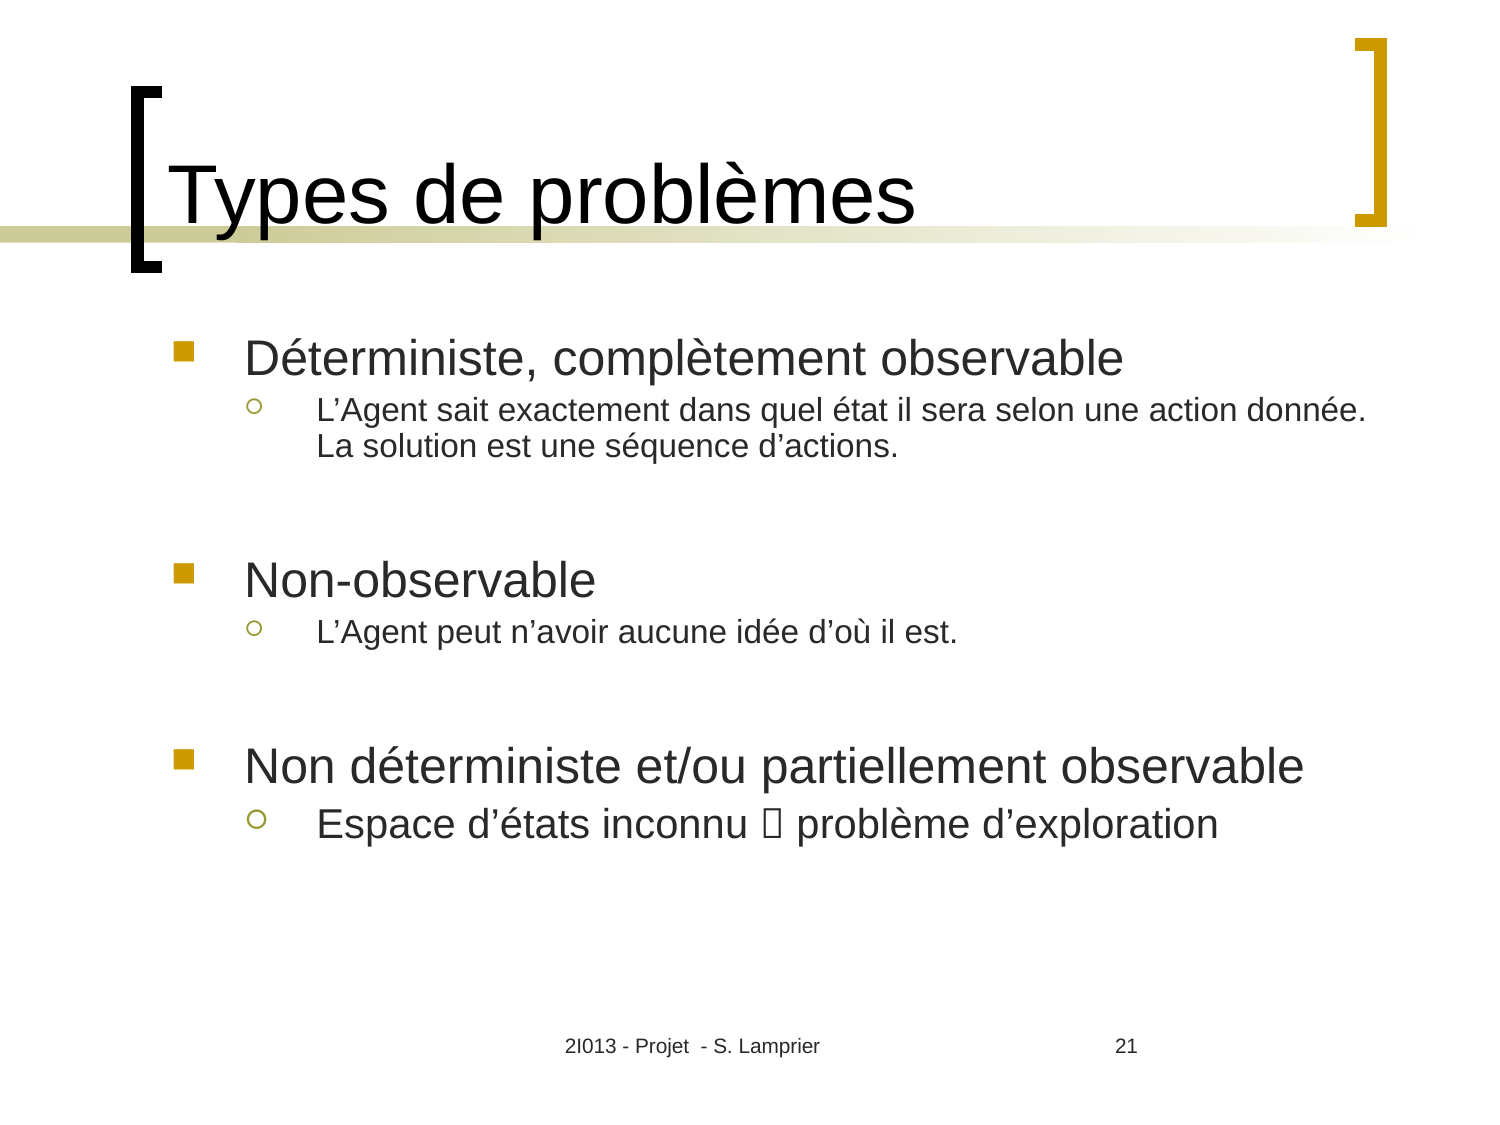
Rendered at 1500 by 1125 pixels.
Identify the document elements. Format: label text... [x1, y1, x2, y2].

title Types de problèmes [152, 15, 1328, 248]
slide_number <numéro> [1100, 1025, 1413, 1100]
list Déterministe, complètement observable L’Agent sait exactement dans quel état il sera selon une action donnée. La solution est une séquence d’actions. Non-observable L’Agent peut n’avoir aucune idée d’où il est. Non déterministe et/ou partiellement observable Espace d’états inconnu  problème d’exploration [155, 324, 1413, 1000]
footer 2I013 - Projet - S. Lamprier [549, 1025, 1025, 1100]
